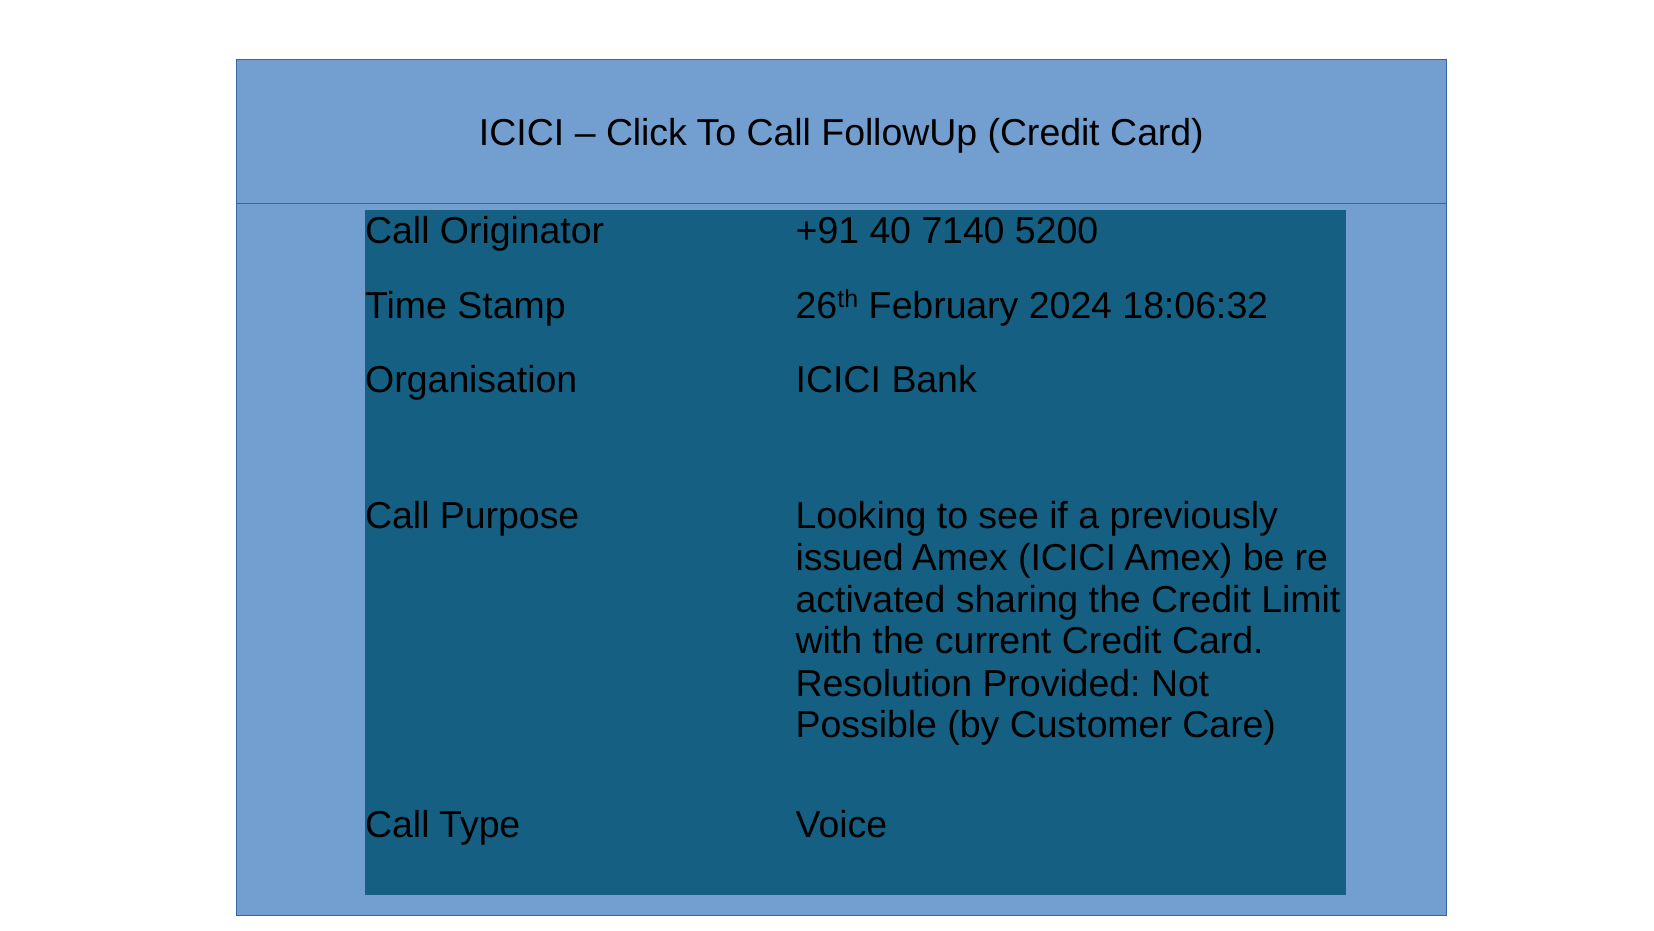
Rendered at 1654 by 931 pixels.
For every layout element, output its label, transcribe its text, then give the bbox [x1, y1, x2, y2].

table_header +91 40 7140 5200 [796, 210, 1346, 284]
text_box [236, 177, 1447, 916]
table_cell Time Stamp [365, 284, 796, 359]
table_cell Organisation [365, 359, 796, 494]
text_box ICICI – Click To Call FollowUp (Credit Card) [236, 59, 1447, 203]
table_cell 26th February 2024 18:06:32 [796, 284, 1346, 359]
table_cell Looking to see if a previously issued Amex (ICICI Amex) be re activated sharing the Credit Limit with the current Credit Card. Resolution Provided: Not Possible (by Customer Care) [796, 494, 1346, 803]
table_header Call Originator [365, 210, 796, 284]
table_cell Call Type [365, 803, 796, 895]
table_cell Voice [796, 803, 1346, 895]
table_cell ICICI Bank [796, 359, 1346, 494]
table_cell Call Purpose [365, 494, 796, 803]
